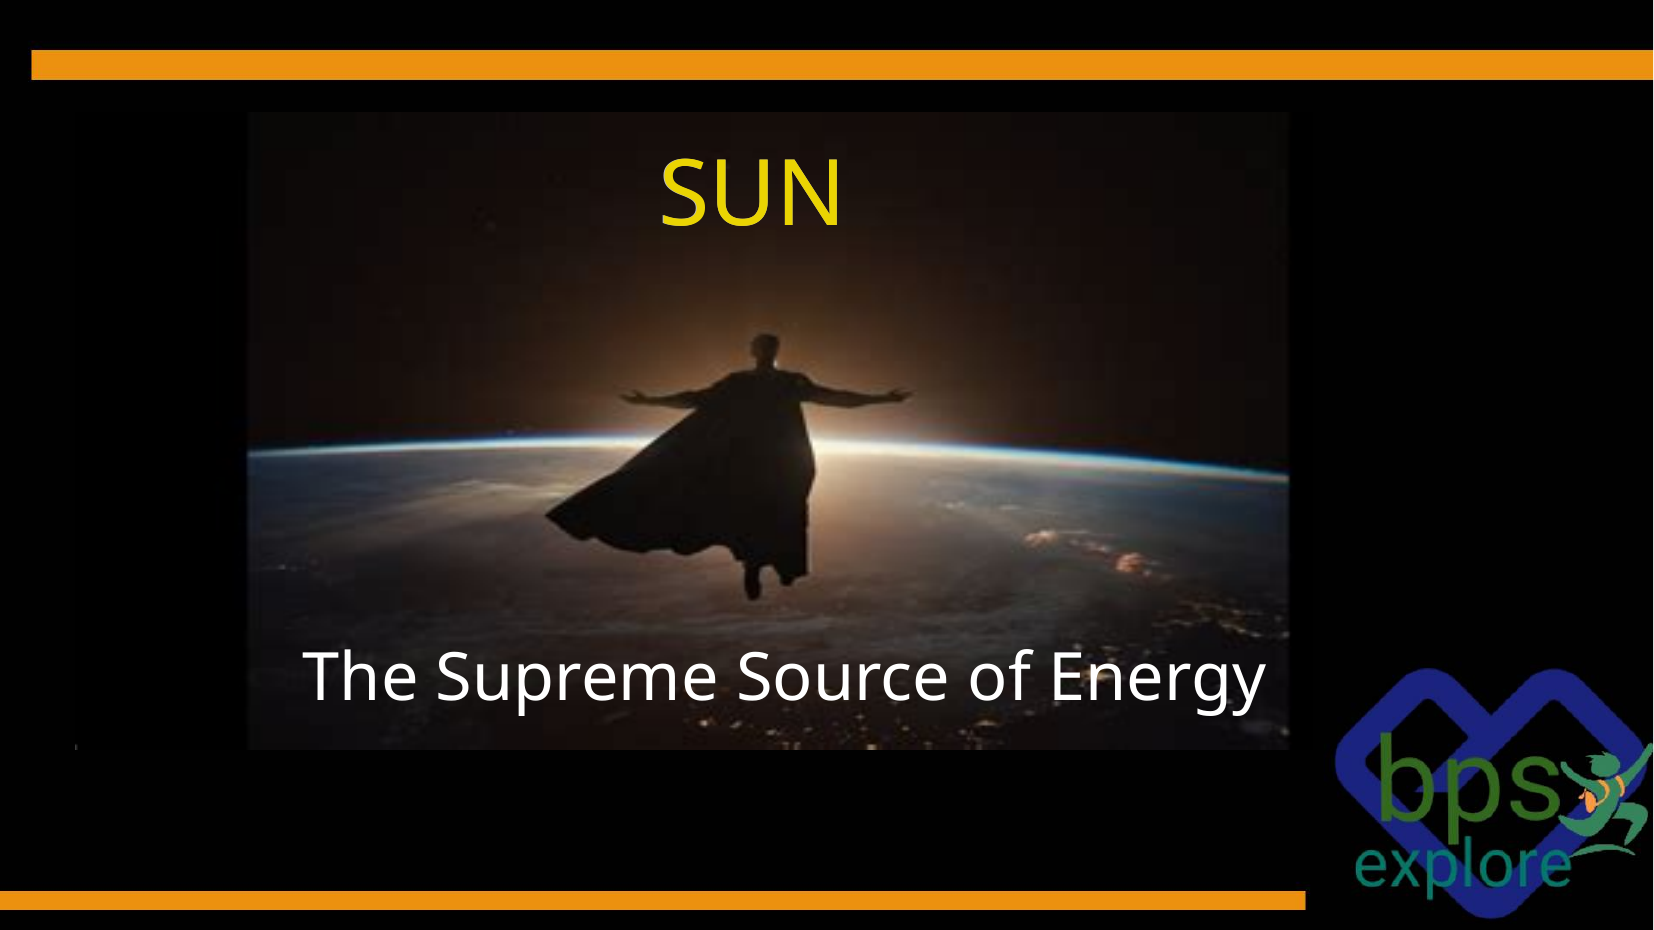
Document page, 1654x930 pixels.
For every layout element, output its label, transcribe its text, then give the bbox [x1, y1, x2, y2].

title Sun [412, 112, 1118, 268]
picture [0, 0, 1654, 930]
subtitle The Supreme Source of Energy [274, 600, 1313, 751]
